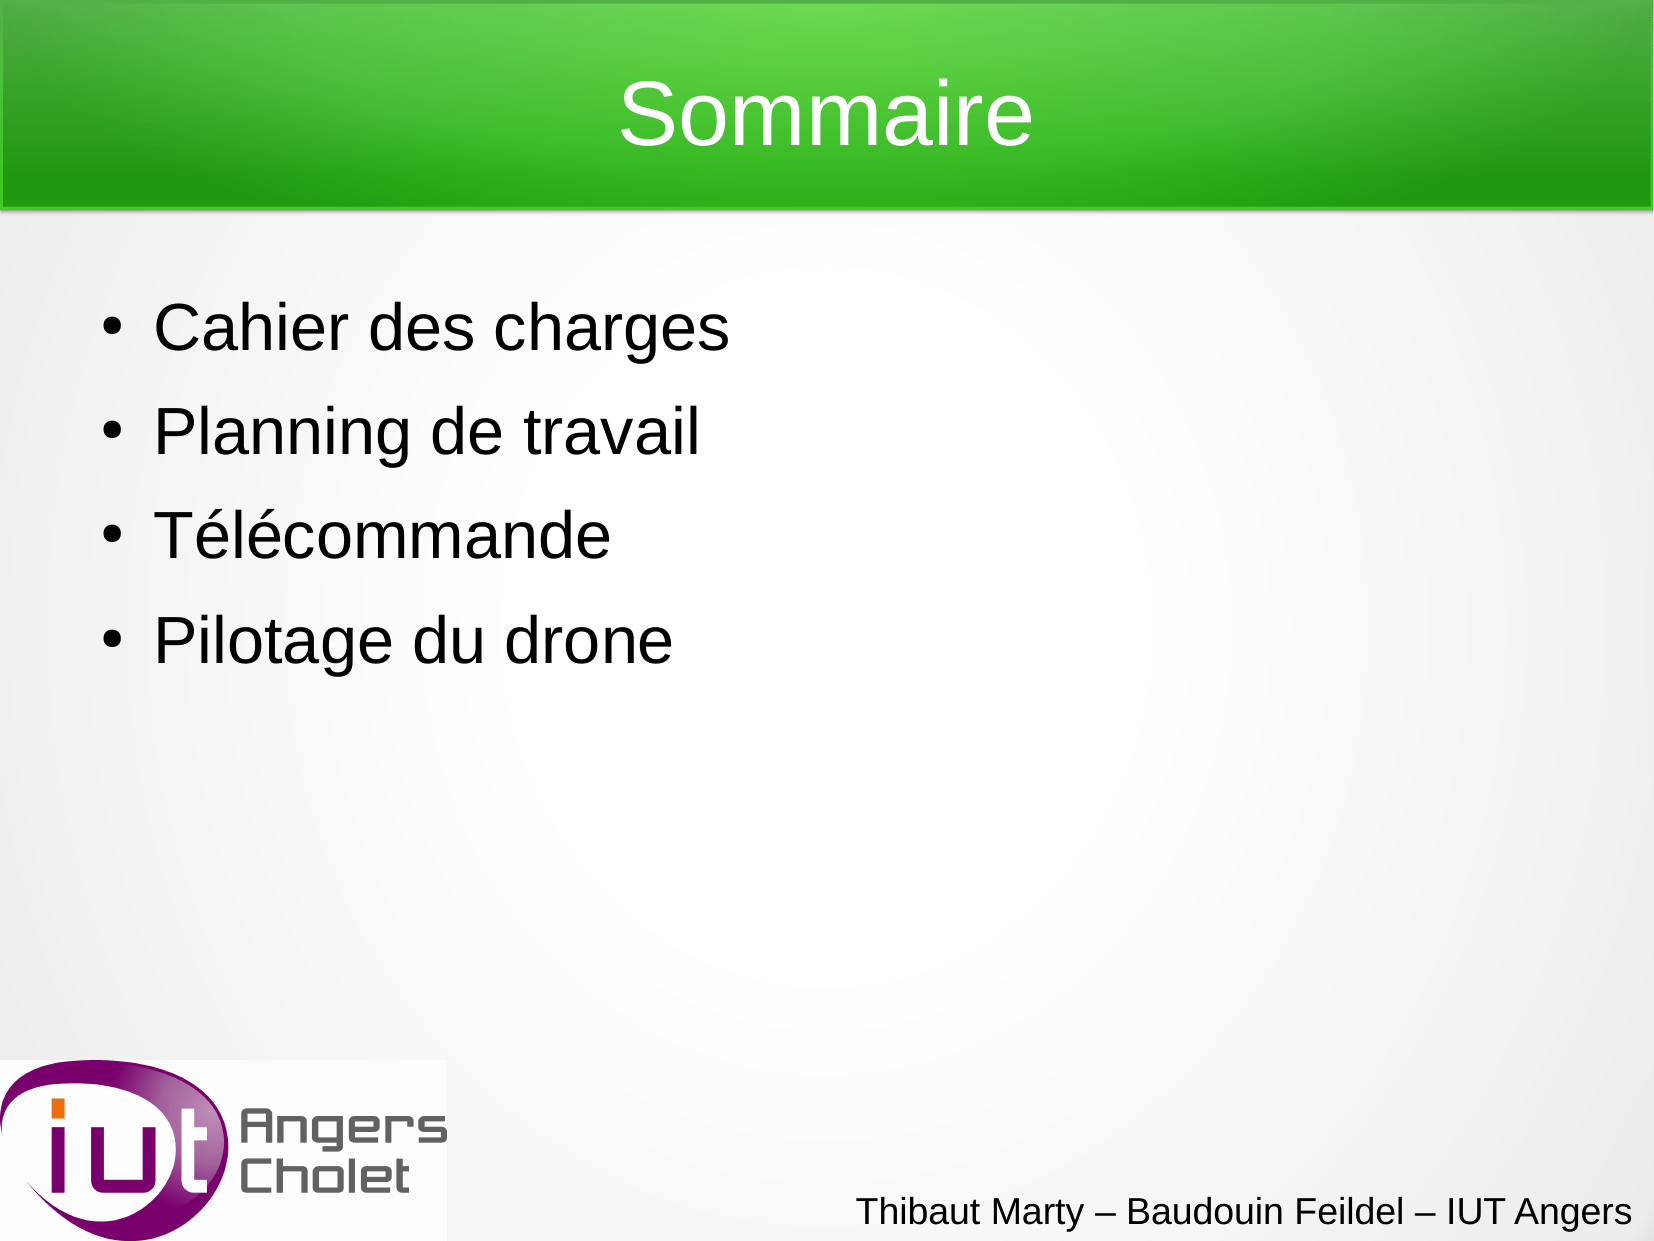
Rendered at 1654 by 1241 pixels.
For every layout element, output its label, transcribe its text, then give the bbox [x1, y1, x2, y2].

picture [0, 1060, 447, 1241]
list Cahier des charges Planning de travail Télécommande Pilotage du drone [82, 290, 1538, 1010]
title Sommaire [82, 49, 1571, 179]
